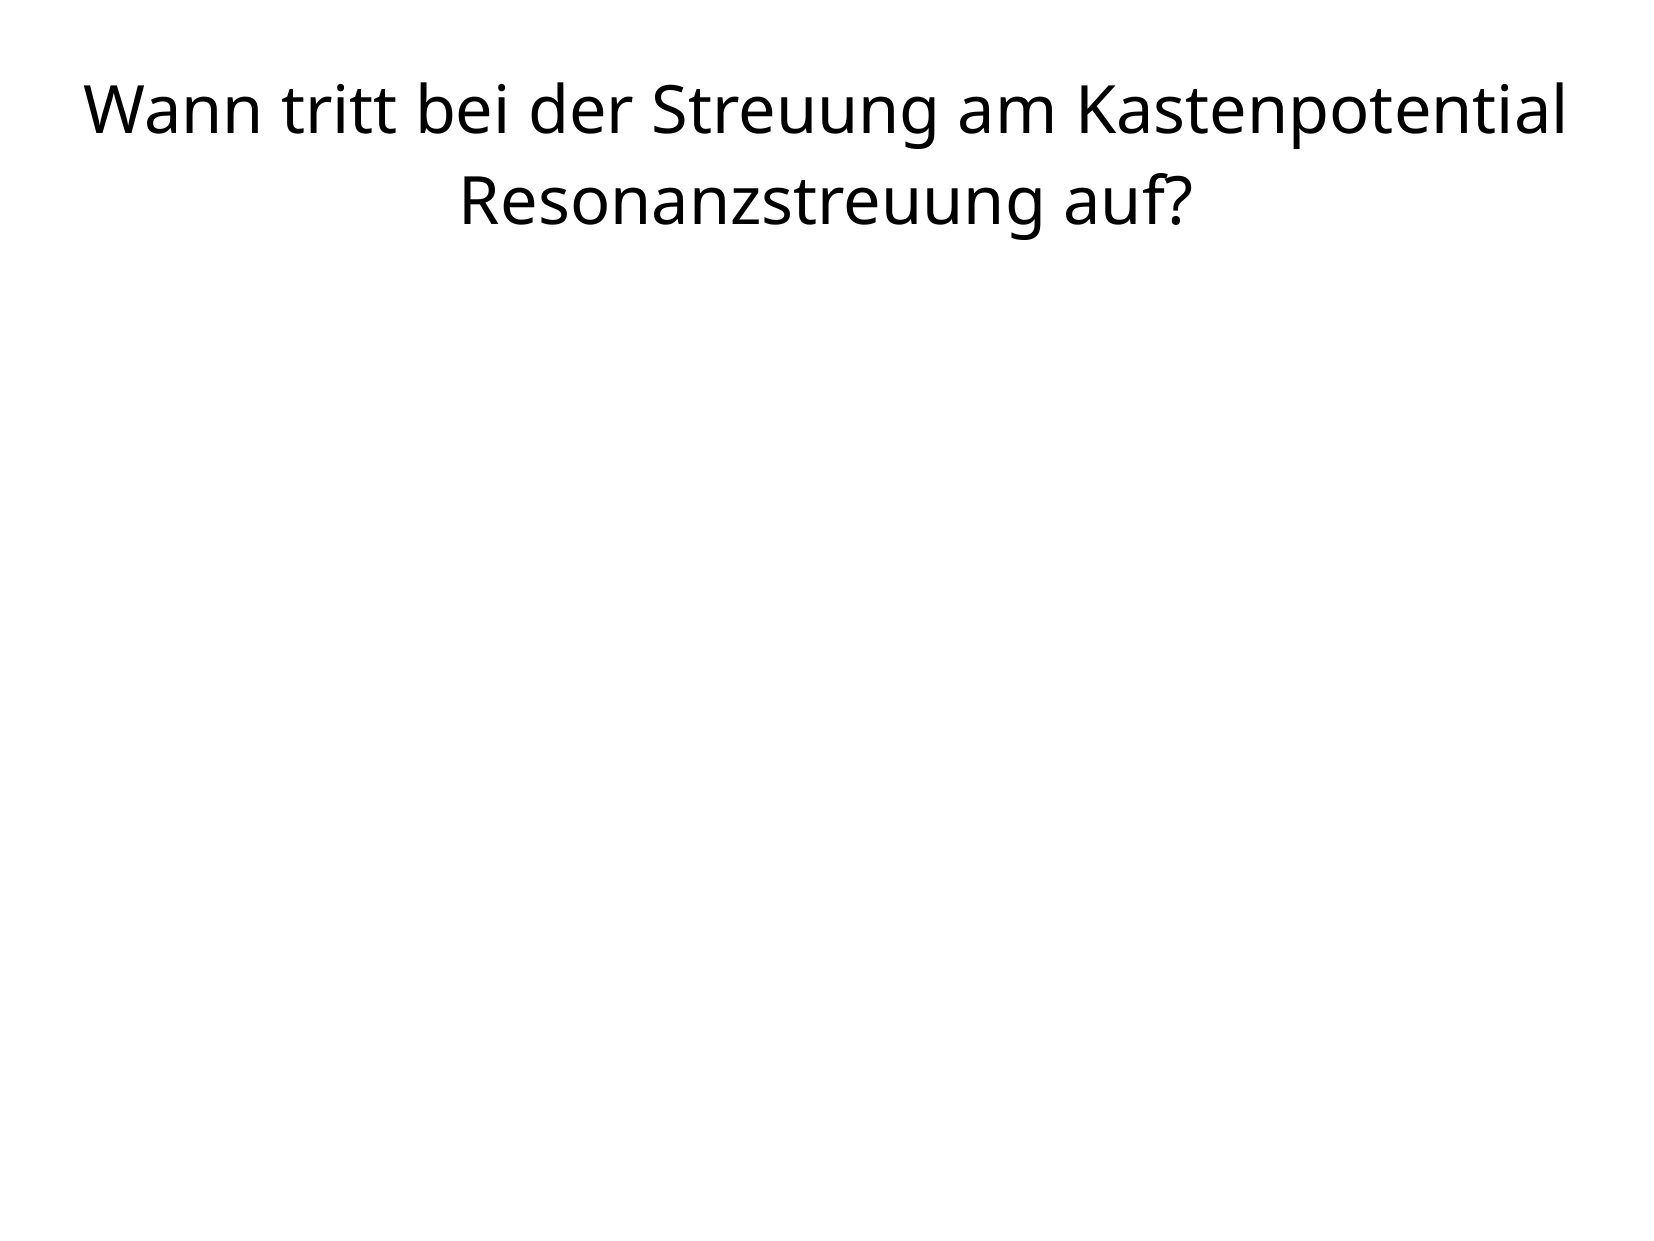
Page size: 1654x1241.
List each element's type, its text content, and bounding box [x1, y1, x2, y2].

title Wann tritt bei der Streuung am Kastenpotential Resonanzstreuung auf? [82, 49, 1571, 257]
